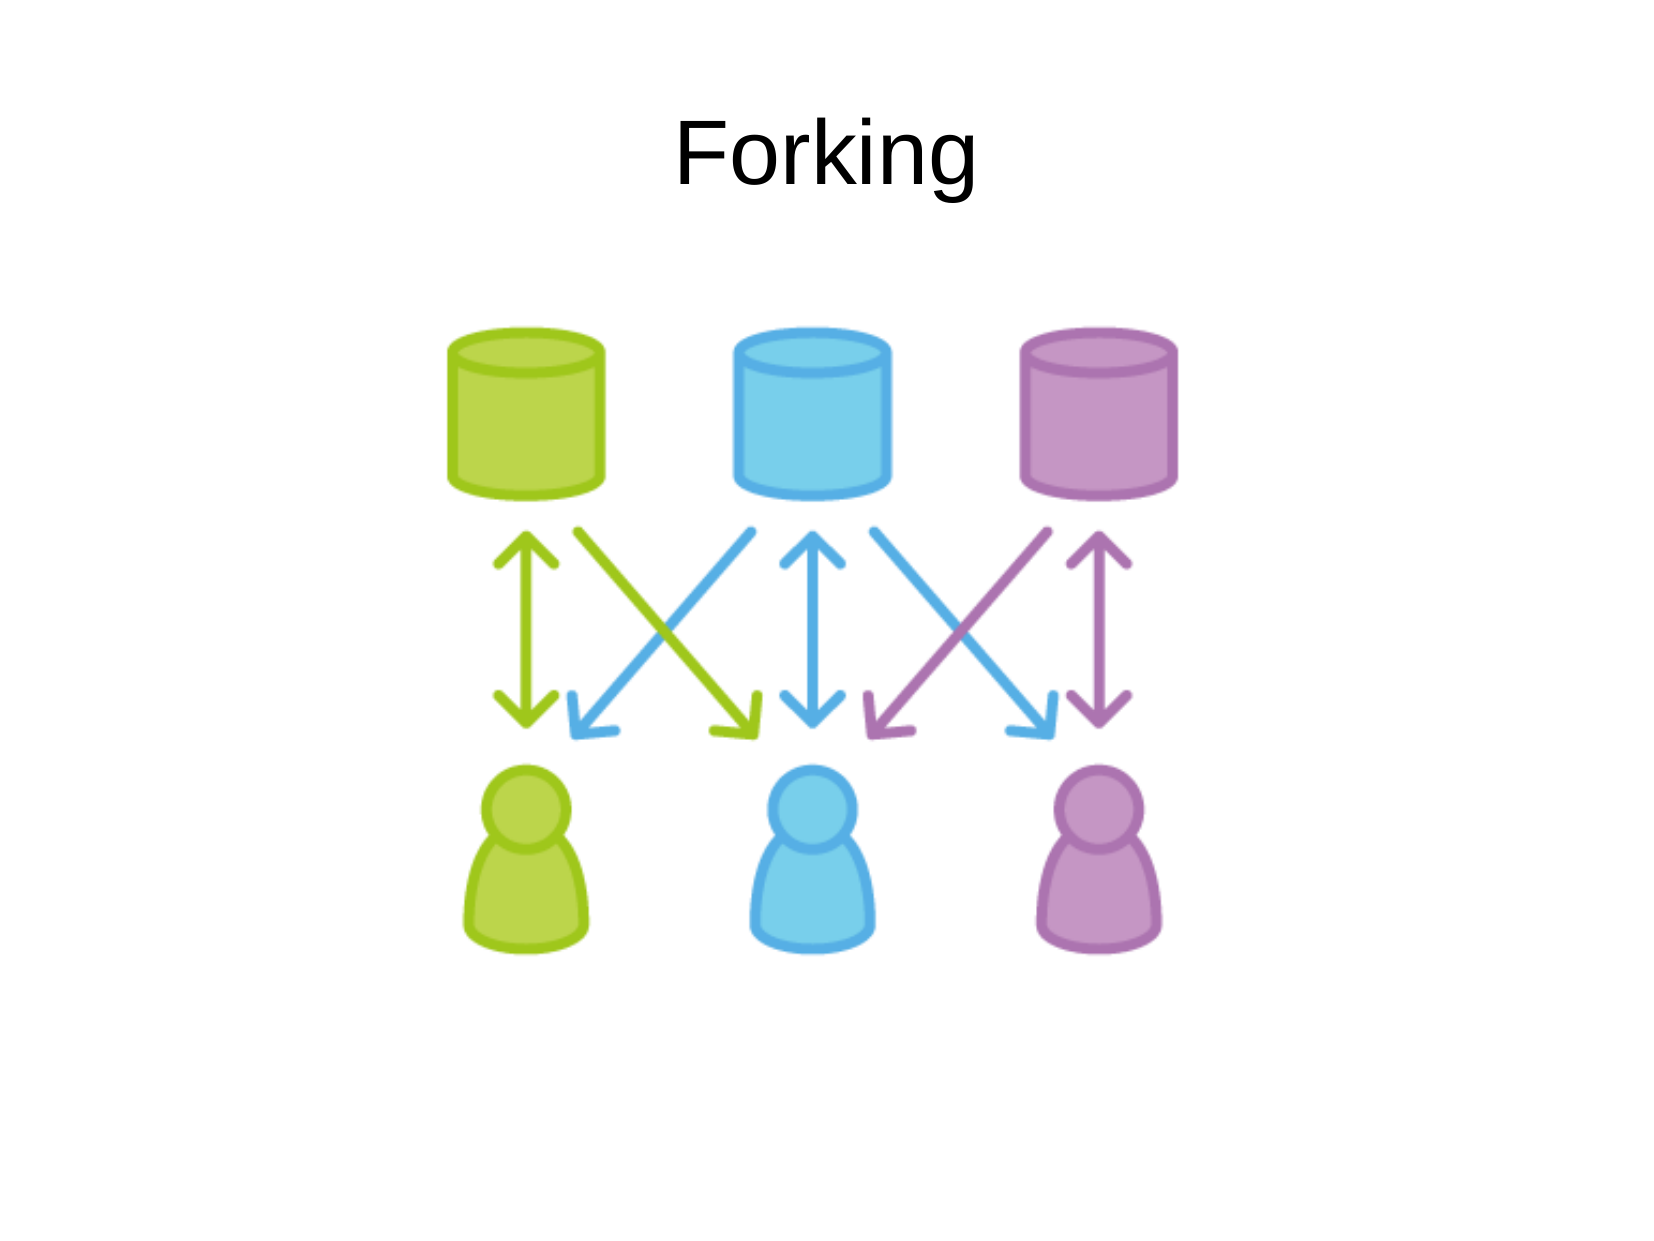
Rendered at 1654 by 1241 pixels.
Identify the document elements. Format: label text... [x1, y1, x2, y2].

picture [360, 290, 1260, 1010]
title Forking [82, 49, 1571, 257]
